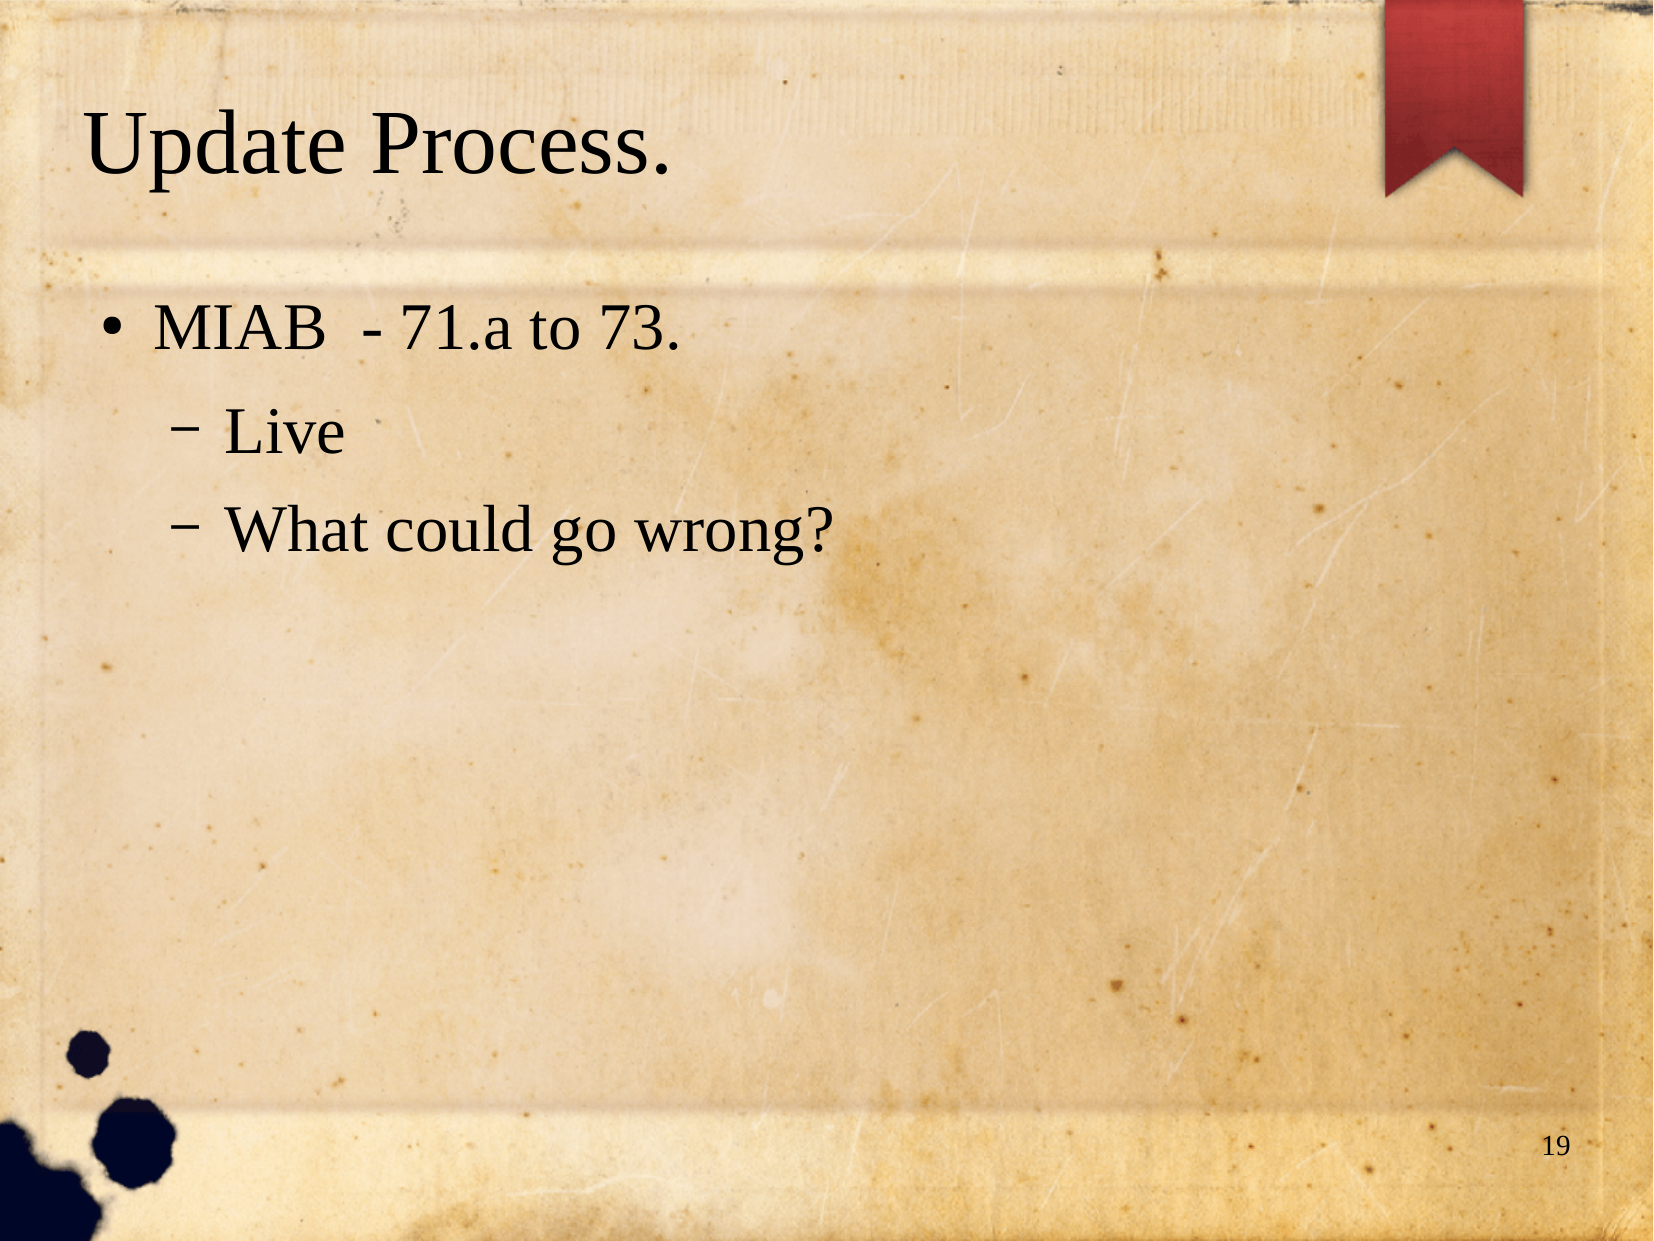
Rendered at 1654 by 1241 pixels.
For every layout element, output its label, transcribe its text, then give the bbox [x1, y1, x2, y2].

title Update Process. [82, 49, 1347, 237]
list MIAB - 71.a to 73. Live What could go wrong? [82, 290, 1538, 1010]
picture [0, 0, 1654, 1241]
